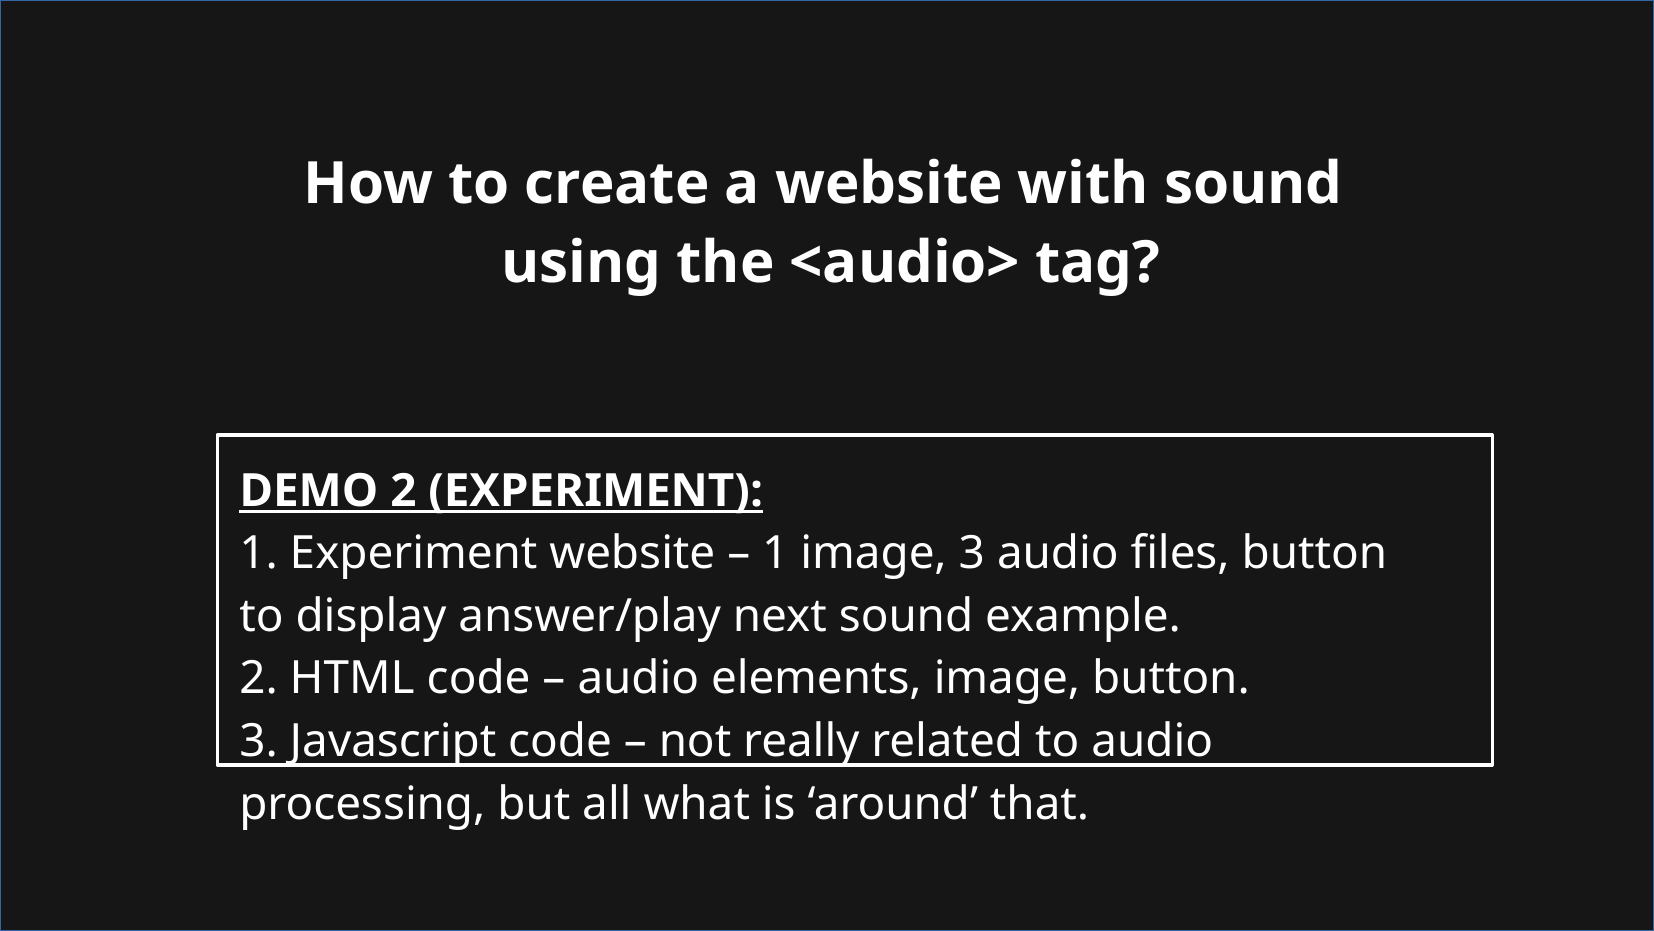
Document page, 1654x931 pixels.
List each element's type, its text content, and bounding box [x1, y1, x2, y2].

subtitle How to create a website with sound using the <audio> tag? [219, 437, 1491, 570]
text_box DEMO 2 (EXPERIMENT): 1. Experiment website – 1 image, 3 audio files, button to display answer/play next sound example. 2. HTML code – audio elements, image, button. 3. Javascript code – not really related to audio processing, but all what is ‘around’ that. [224, 450, 1456, 763]
text_box DEMO 2 (EXPERIMENT): 1. Experiment website – 1 image, 3 audio files, button to display answer/play next sound example. 2. HTML code – audio elements, image, button. 3. Javascript code – not really related to audio processing, but all what is ‘around’ that. [224, 767, 1456, 931]
subtitle How to create a website with sound using the <audio> tag? [86, 30, 1576, 570]
